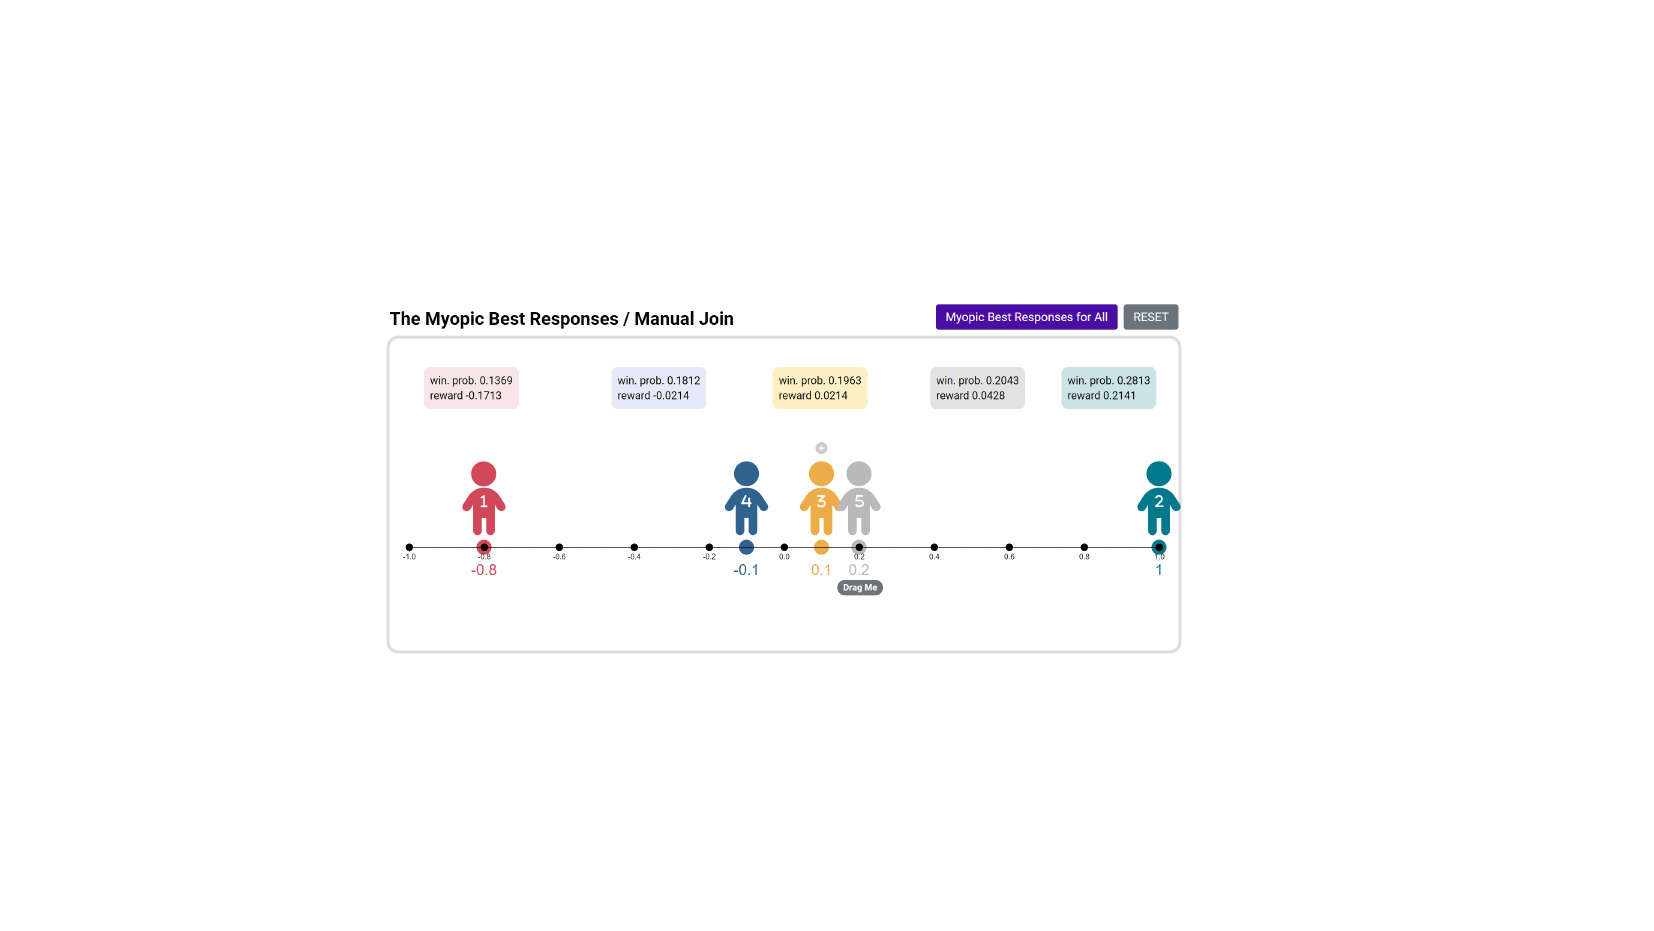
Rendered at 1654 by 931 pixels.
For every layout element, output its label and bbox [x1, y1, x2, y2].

picture [383, 295, 1184, 656]
